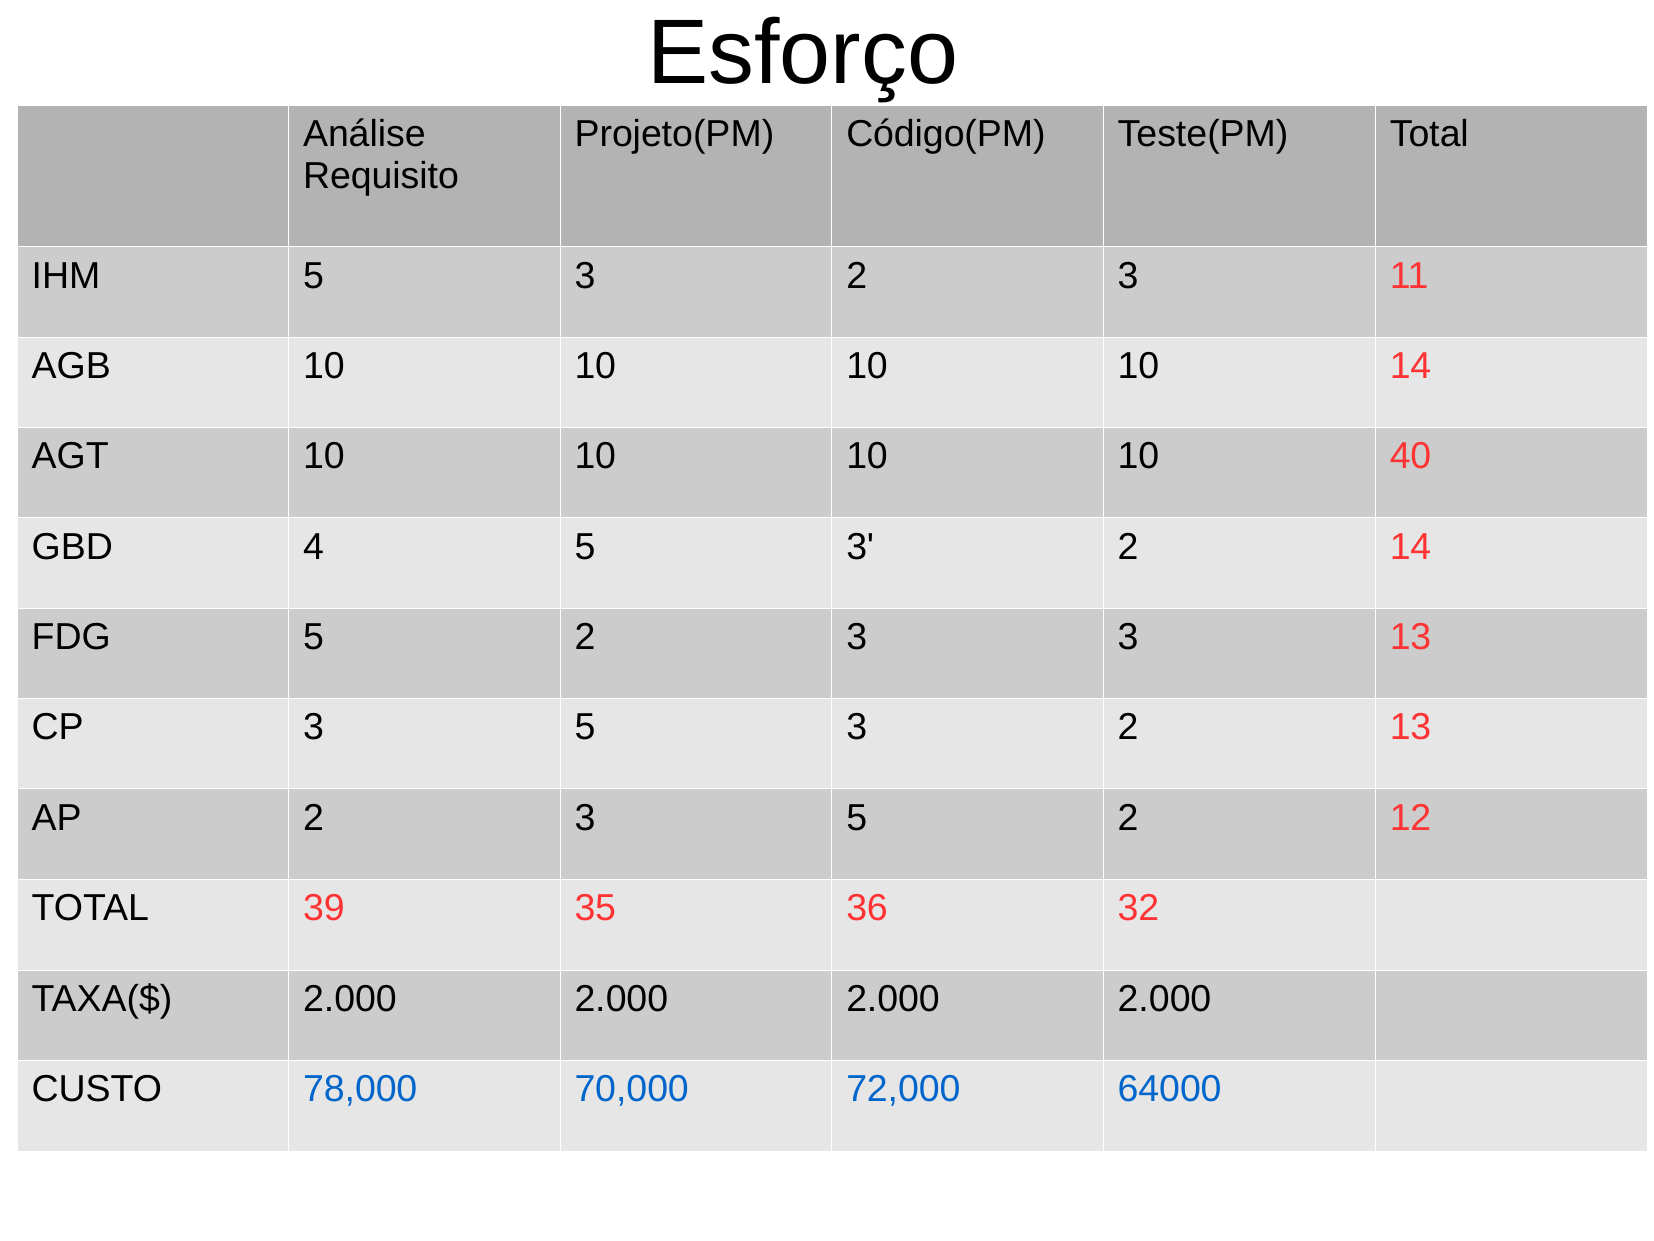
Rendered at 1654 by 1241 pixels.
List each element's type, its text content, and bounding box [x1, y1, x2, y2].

table_cell 13 [1376, 699, 1647, 788]
table_cell 5 [289, 609, 560, 698]
table_cell 2 [1104, 789, 1375, 879]
table_cell 5 [832, 789, 1103, 879]
table_cell 4 [289, 518, 560, 608]
table_cell 10 [289, 338, 560, 427]
table_cell 3' [832, 518, 1103, 608]
table_header Total [1376, 106, 1647, 246]
table_cell 10 [1104, 428, 1375, 517]
table_cell 3 [1104, 247, 1375, 337]
table_cell 13 [1376, 609, 1647, 698]
table_cell 2 [1104, 699, 1375, 788]
table_cell 64000 [1104, 1061, 1375, 1151]
table_header Teste(PM) [1104, 106, 1375, 246]
table_header Análise Requisito [289, 106, 560, 246]
table_cell IHM [18, 247, 288, 337]
table_cell 2 [832, 247, 1103, 337]
table_cell 32 [1104, 880, 1375, 970]
table_cell CP [18, 699, 288, 788]
table_cell 5 [289, 247, 560, 337]
table_cell 36 [832, 880, 1103, 970]
table_cell 14 [1376, 518, 1647, 608]
table_cell 2 [289, 789, 560, 879]
table_cell 3 [561, 789, 831, 879]
table_cell AP [18, 789, 288, 879]
table_cell 5 [561, 518, 831, 608]
table_cell 3 [1104, 609, 1375, 698]
table_cell 2.000 [1104, 971, 1375, 1060]
table_cell 10 [1104, 338, 1375, 427]
table_header [18, 106, 288, 246]
table_cell 12 [1376, 789, 1647, 879]
table_cell TOTAL [18, 880, 288, 970]
table_cell 5 [561, 699, 831, 788]
table_cell 10 [832, 428, 1103, 517]
table_cell 70,000 [561, 1061, 831, 1151]
table_cell [1376, 971, 1647, 1060]
table_cell 2.000 [289, 971, 560, 1060]
title Esforço [59, 0, 1548, 105]
table_cell 3 [289, 699, 560, 788]
table_cell [1376, 880, 1647, 970]
table_cell 35 [561, 880, 831, 970]
table_cell 10 [561, 428, 831, 517]
table_cell 2 [1104, 518, 1375, 608]
table_cell 39 [289, 880, 560, 970]
table_cell 10 [289, 428, 560, 517]
table_cell 11 [1376, 247, 1647, 337]
table_header Código(PM) [832, 106, 1103, 246]
table_cell GBD [18, 518, 288, 608]
table_cell AGT [18, 428, 288, 517]
table_cell FDG [18, 609, 288, 698]
table_cell 40 [1376, 428, 1647, 517]
table_cell CUSTO [18, 1061, 288, 1151]
table_cell 10 [561, 338, 831, 427]
table_cell AGB [18, 338, 288, 427]
table_cell 10 [832, 338, 1103, 427]
table_cell 2.000 [832, 971, 1103, 1060]
table_cell 14 [1376, 338, 1647, 427]
table_header Projeto(PM) [561, 106, 831, 246]
table_cell 3 [832, 699, 1103, 788]
table_cell 2 [561, 609, 831, 698]
table_cell TAXA($) [18, 971, 288, 1060]
table_cell 3 [561, 247, 831, 337]
table_cell [1376, 1061, 1647, 1151]
table_cell 78,000 [289, 1061, 560, 1151]
table_cell 2.000 [561, 971, 831, 1060]
table_cell 72,000 [832, 1061, 1103, 1151]
table_cell 3 [832, 609, 1103, 698]
